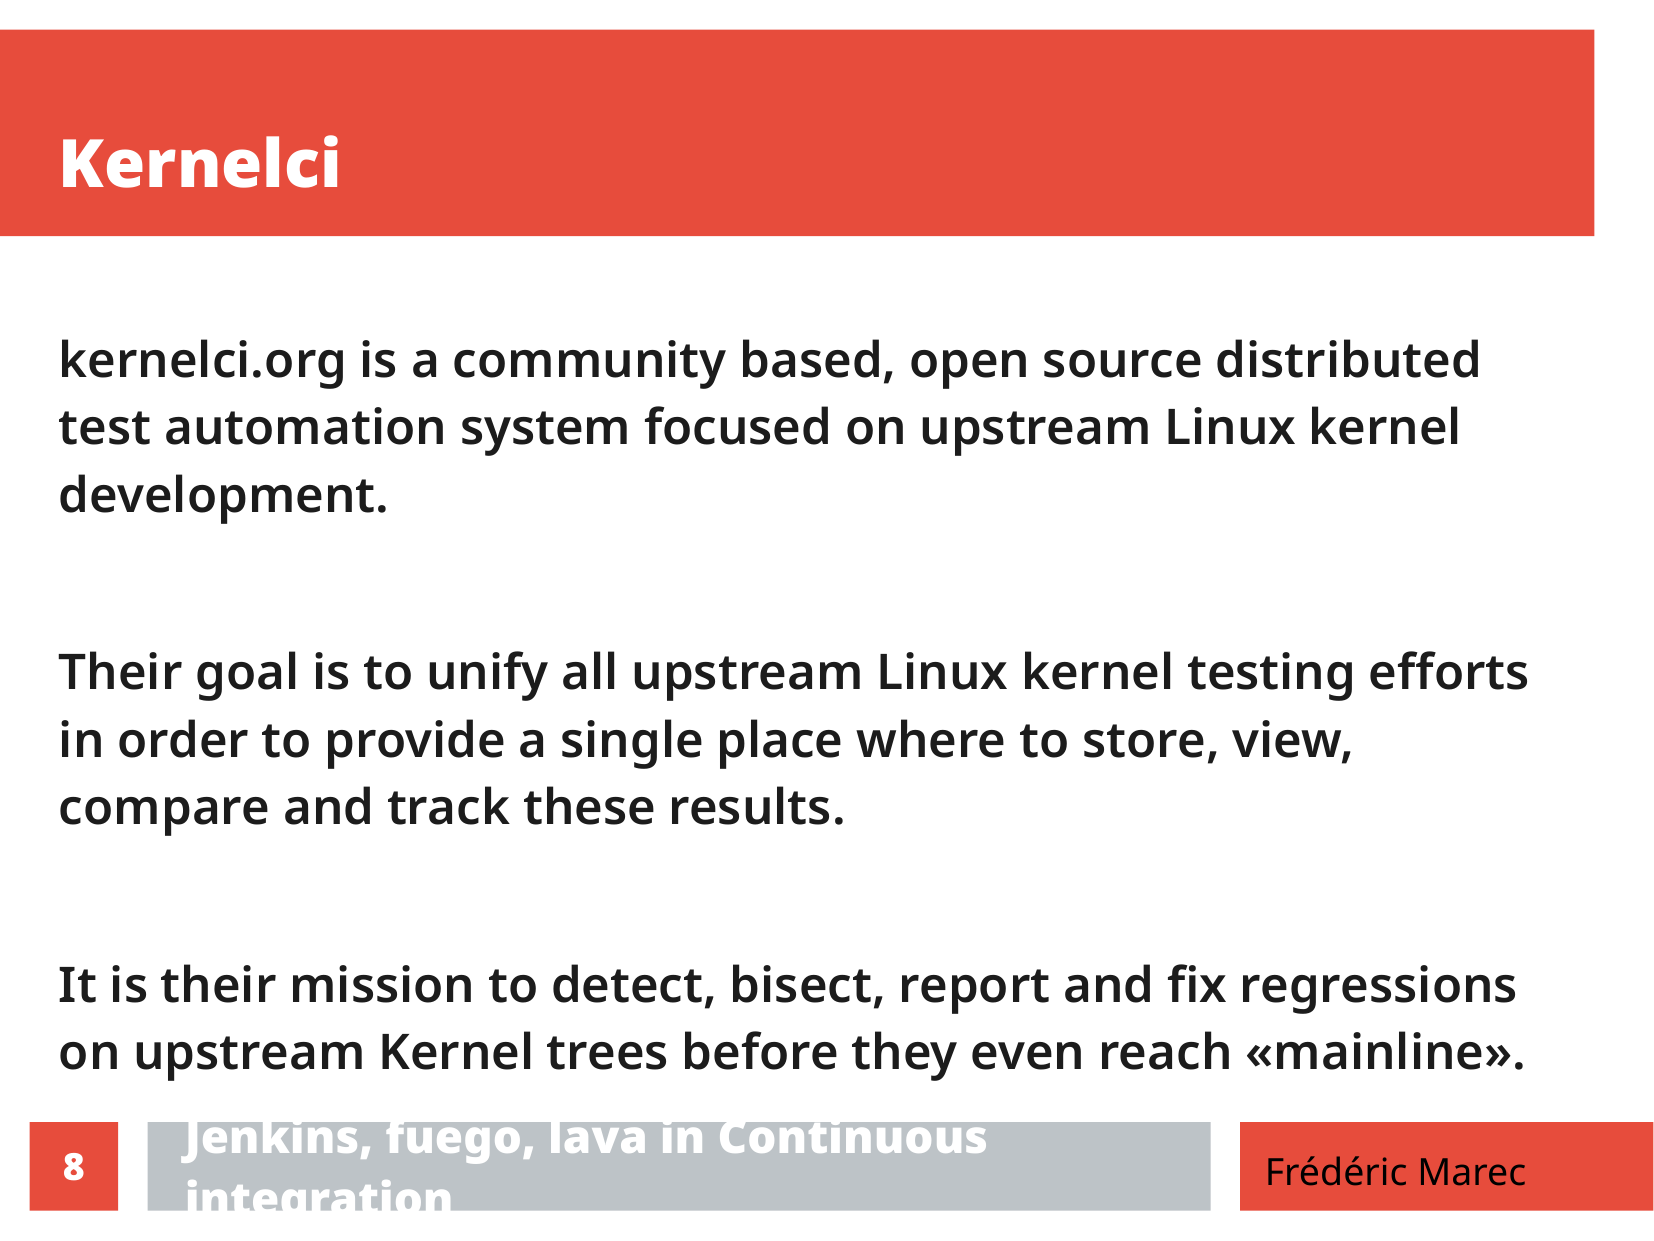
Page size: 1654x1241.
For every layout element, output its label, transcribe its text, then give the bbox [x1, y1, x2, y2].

text_box Frédéric Marec [1249, 1138, 1654, 1201]
title Jenkins, fuego, lava in Continuous integration [184, 1104, 1250, 1201]
title Kernelci [59, 59, 1595, 207]
list kernelci.org is a community based, open source distributed test automation system focused on upstream Linux kernel development. Their goal is to unify all upstream Linux kernel testing efforts in order to provide a single place where to store, view, compare and track these results. It is their mission to detect, bisect, report and fix regressions on upstream Kernel trees before they even reach «mainline». [59, 324, 1565, 1093]
